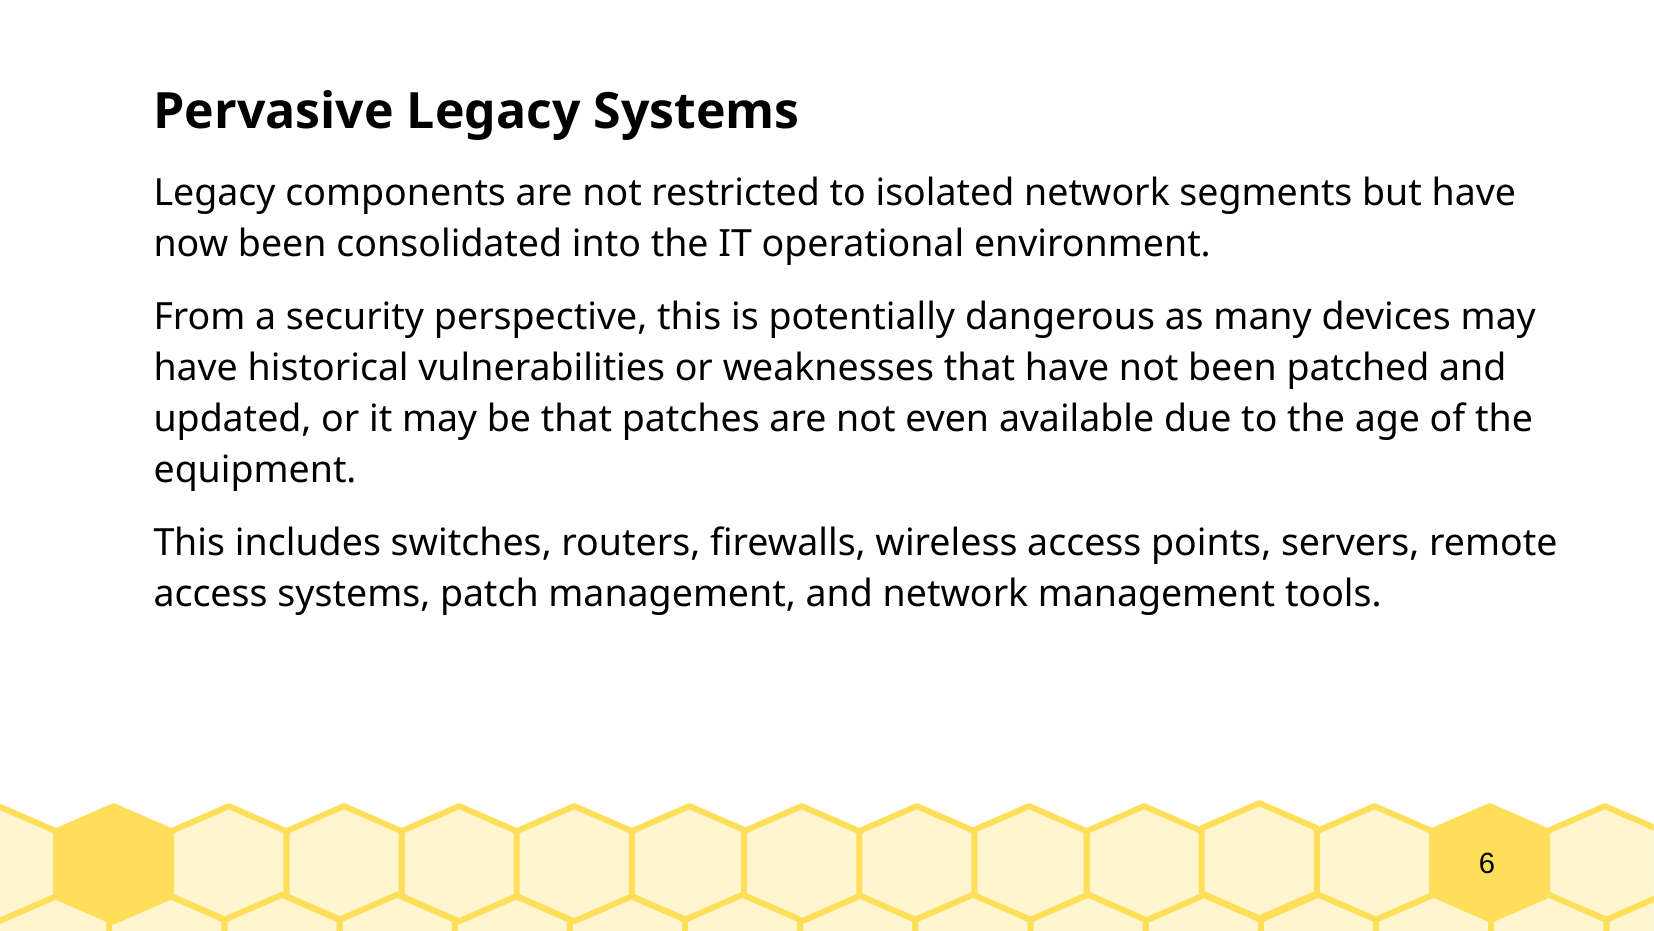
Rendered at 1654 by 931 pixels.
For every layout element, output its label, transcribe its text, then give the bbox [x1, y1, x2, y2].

list Pervasive Legacy Systems Legacy components are not restricted to isolated network segments but have now been consolidated into the IT operational environment. From a security perspective, this is potentially dangerous as many devices may have historical vulnerabilities or weaknesses that have not been patched and updated, or it may be that patches are not even available due to the age of the equipment. This includes switches, routers, firewalls, wireless access points, servers, remote access systems, patch management, and network management tools. [82, 75, 1571, 788]
